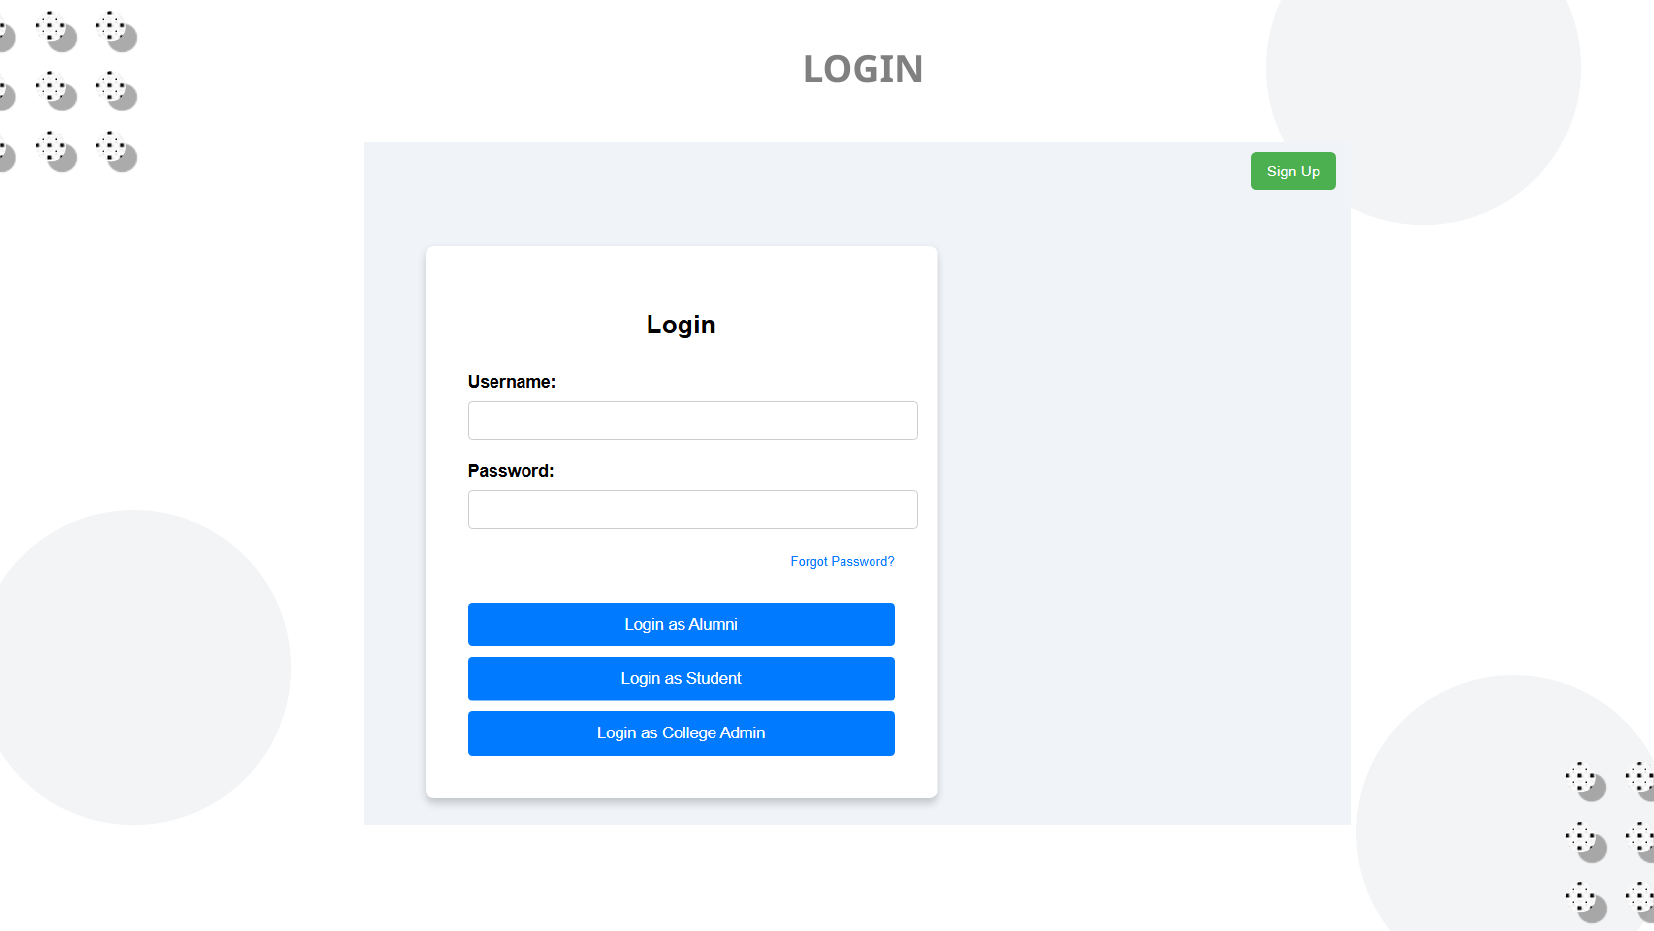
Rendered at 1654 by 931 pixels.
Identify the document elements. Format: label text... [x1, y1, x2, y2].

picture [95, 11, 126, 42]
text_box LOGIN [787, 37, 1126, 143]
picture [0, 134, 7, 159]
picture [0, 14, 6, 39]
picture [1565, 822, 1596, 853]
picture [95, 71, 126, 102]
picture [35, 131, 67, 162]
picture [1565, 882, 1596, 913]
picture [95, 131, 127, 162]
picture [1625, 762, 1654, 793]
picture [1625, 822, 1654, 853]
picture [364, 142, 1351, 826]
picture [35, 11, 66, 42]
picture [35, 71, 66, 102]
picture [1625, 882, 1654, 913]
picture [1565, 762, 1596, 793]
picture [0, 74, 6, 99]
